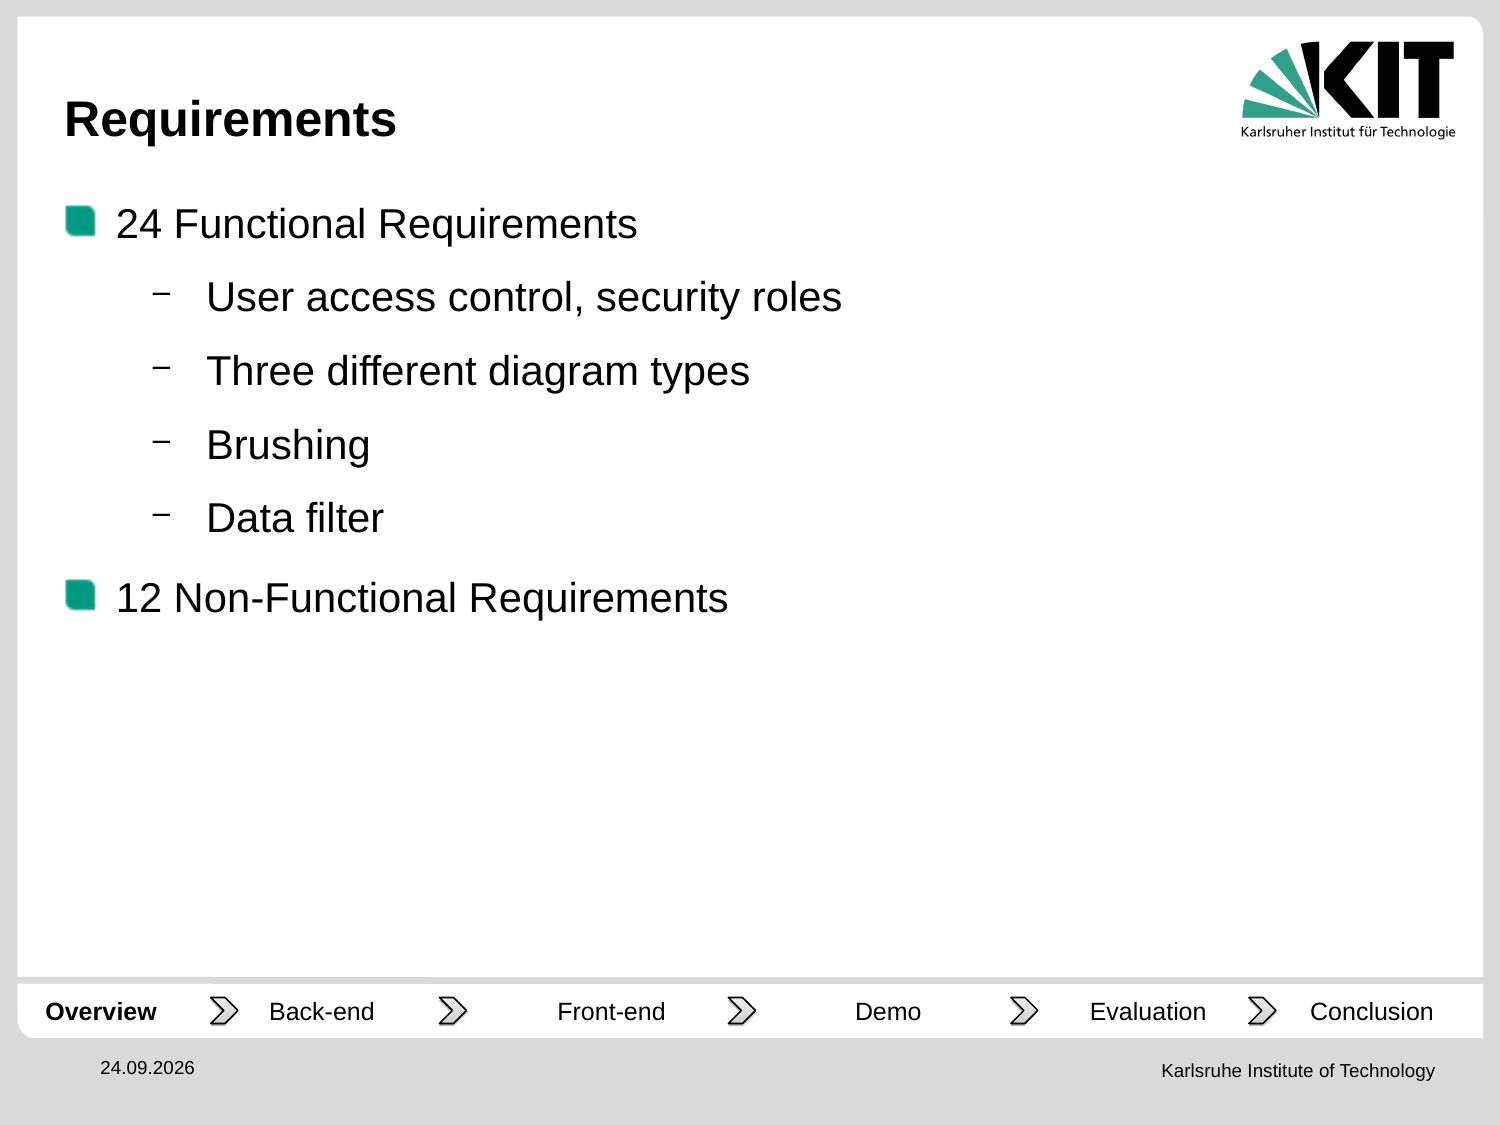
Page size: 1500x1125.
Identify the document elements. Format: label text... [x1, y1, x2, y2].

list 24 Functional Requirements User access control, security roles Three different diagram types Brushing Data filter 12 Non-Functional Requirements [64, 196, 1436, 966]
text_box Overview [30, 987, 194, 1033]
text_box Demo [840, 987, 937, 1033]
text_box Front-end [542, 987, 682, 1033]
text_box Evaluation [1075, 987, 1222, 1033]
text_box [439, 997, 467, 1024]
text_box [1010, 997, 1038, 1024]
text_box 13.04.2019 [100, 1055, 272, 1115]
picture [0, 0, 1500, 1125]
text_box [1248, 997, 1277, 1024]
text_box Conclusion [1295, 987, 1500, 1033]
title Requirements [64, 54, 1198, 147]
text_box [210, 997, 238, 1024]
text_box [728, 997, 756, 1024]
text_box Back-end [254, 987, 418, 1033]
